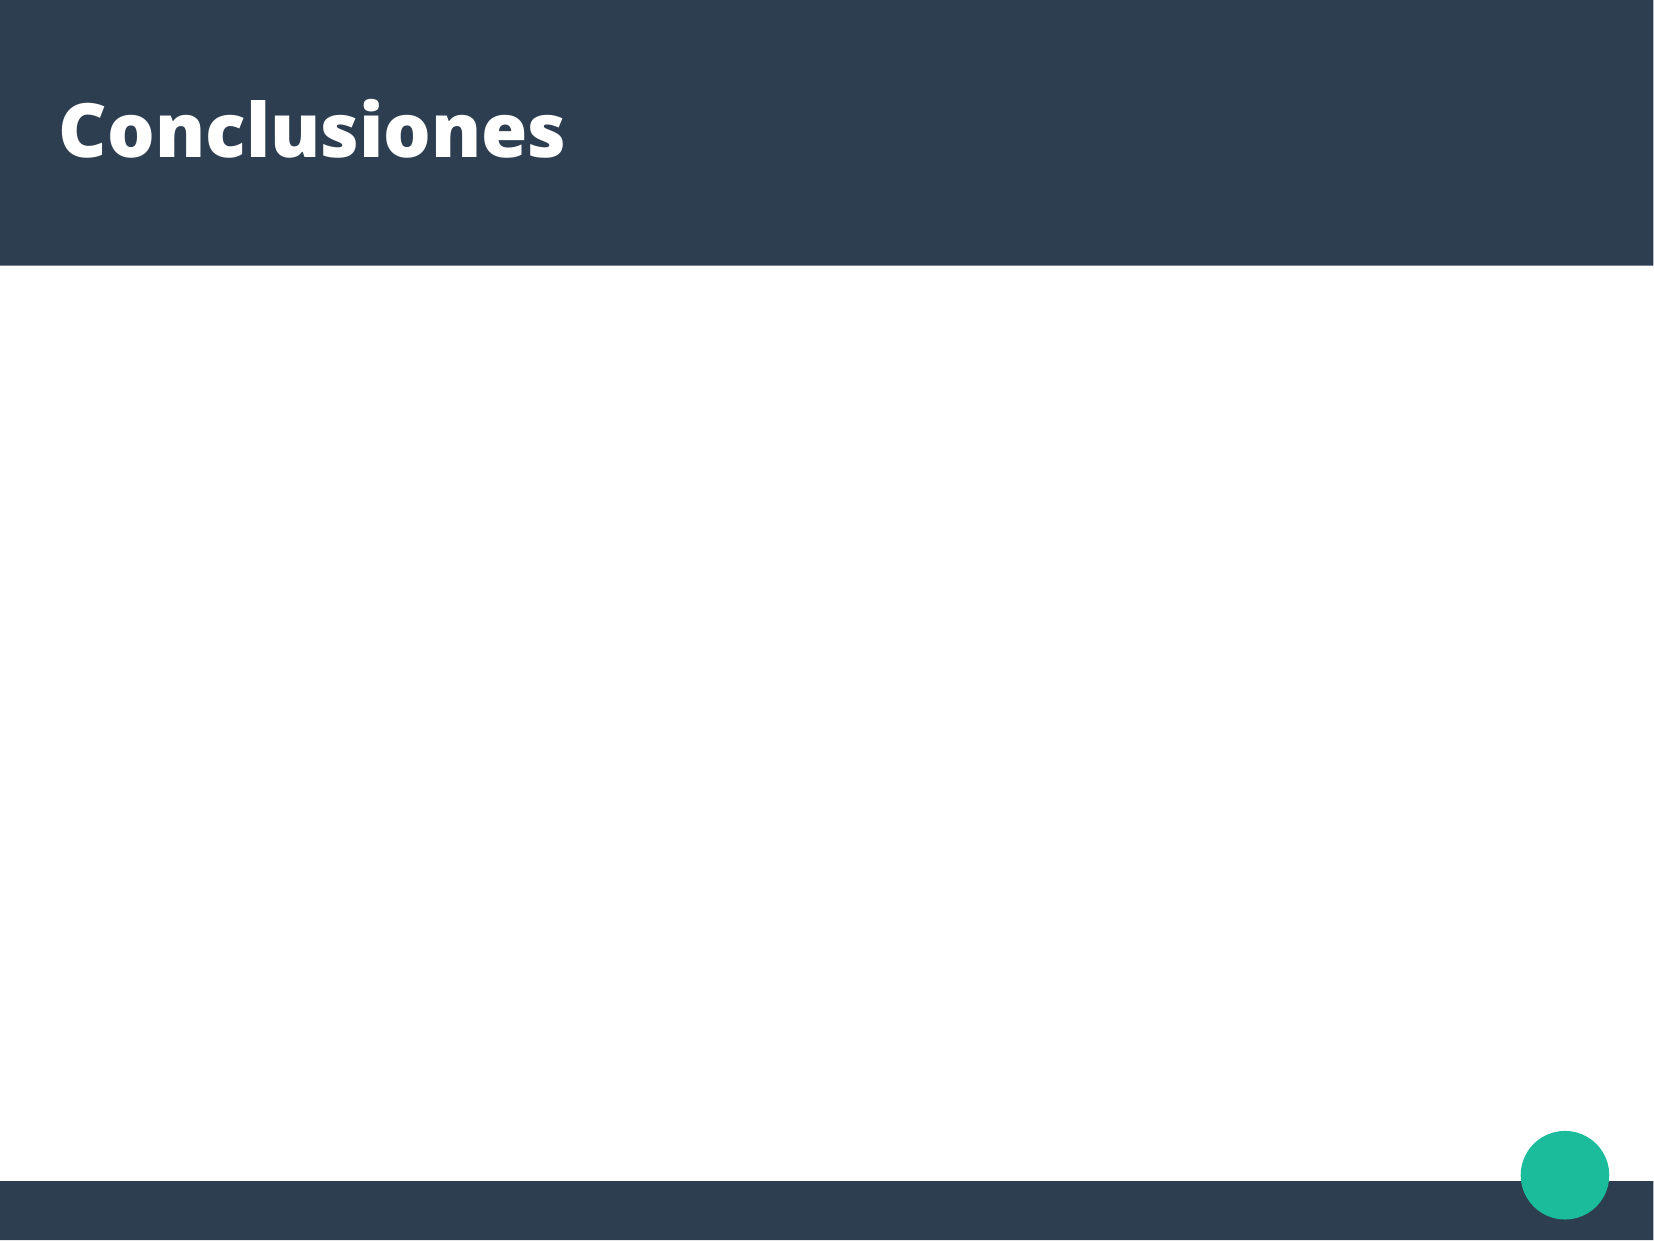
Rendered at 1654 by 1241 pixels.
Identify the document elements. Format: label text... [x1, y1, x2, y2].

title Conclusiones [59, 49, 1595, 207]
